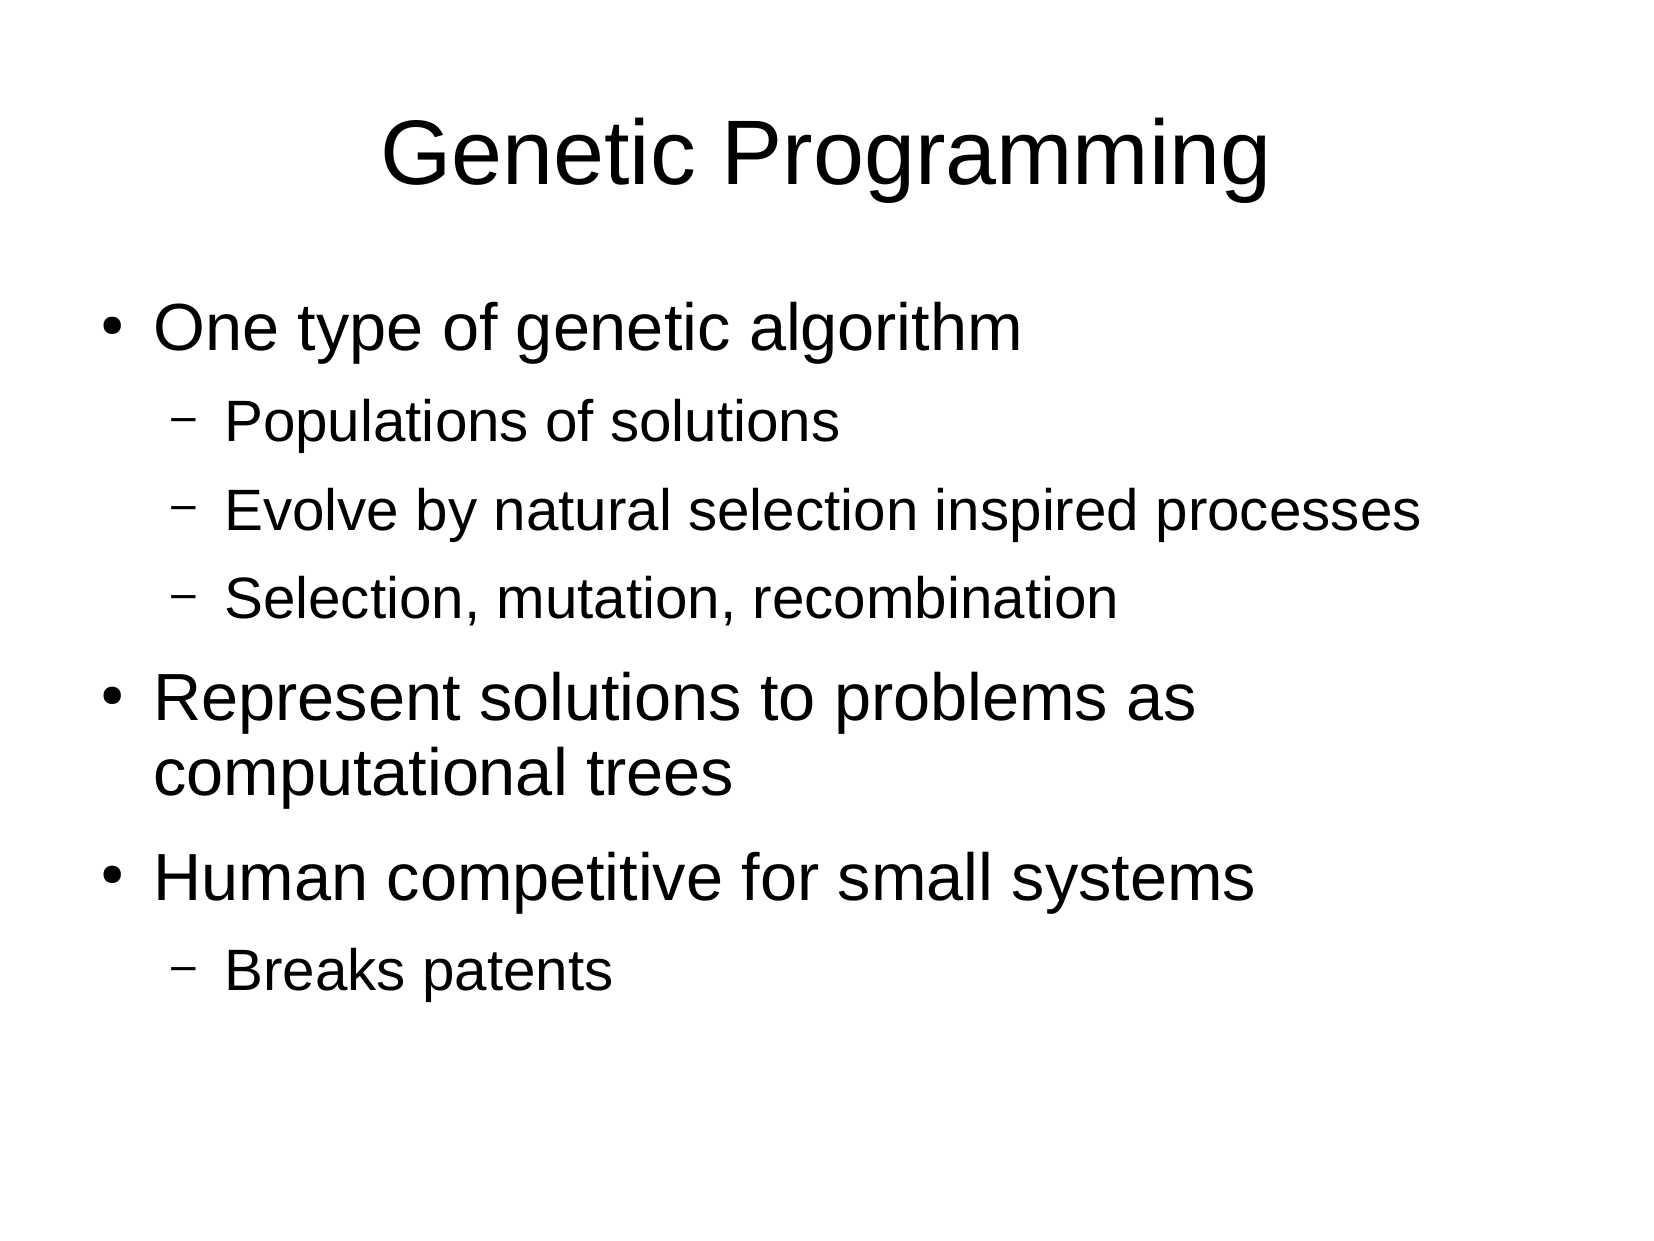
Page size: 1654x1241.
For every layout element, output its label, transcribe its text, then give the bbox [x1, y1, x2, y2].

title Genetic Programming [82, 49, 1571, 257]
list One type of genetic algorithm Populations of solutions Evolve by natural selection inspired processes Selection, mutation, recombination Represent solutions to problems as computational trees Human competitive for small systems Breaks patents [82, 290, 1571, 1010]
